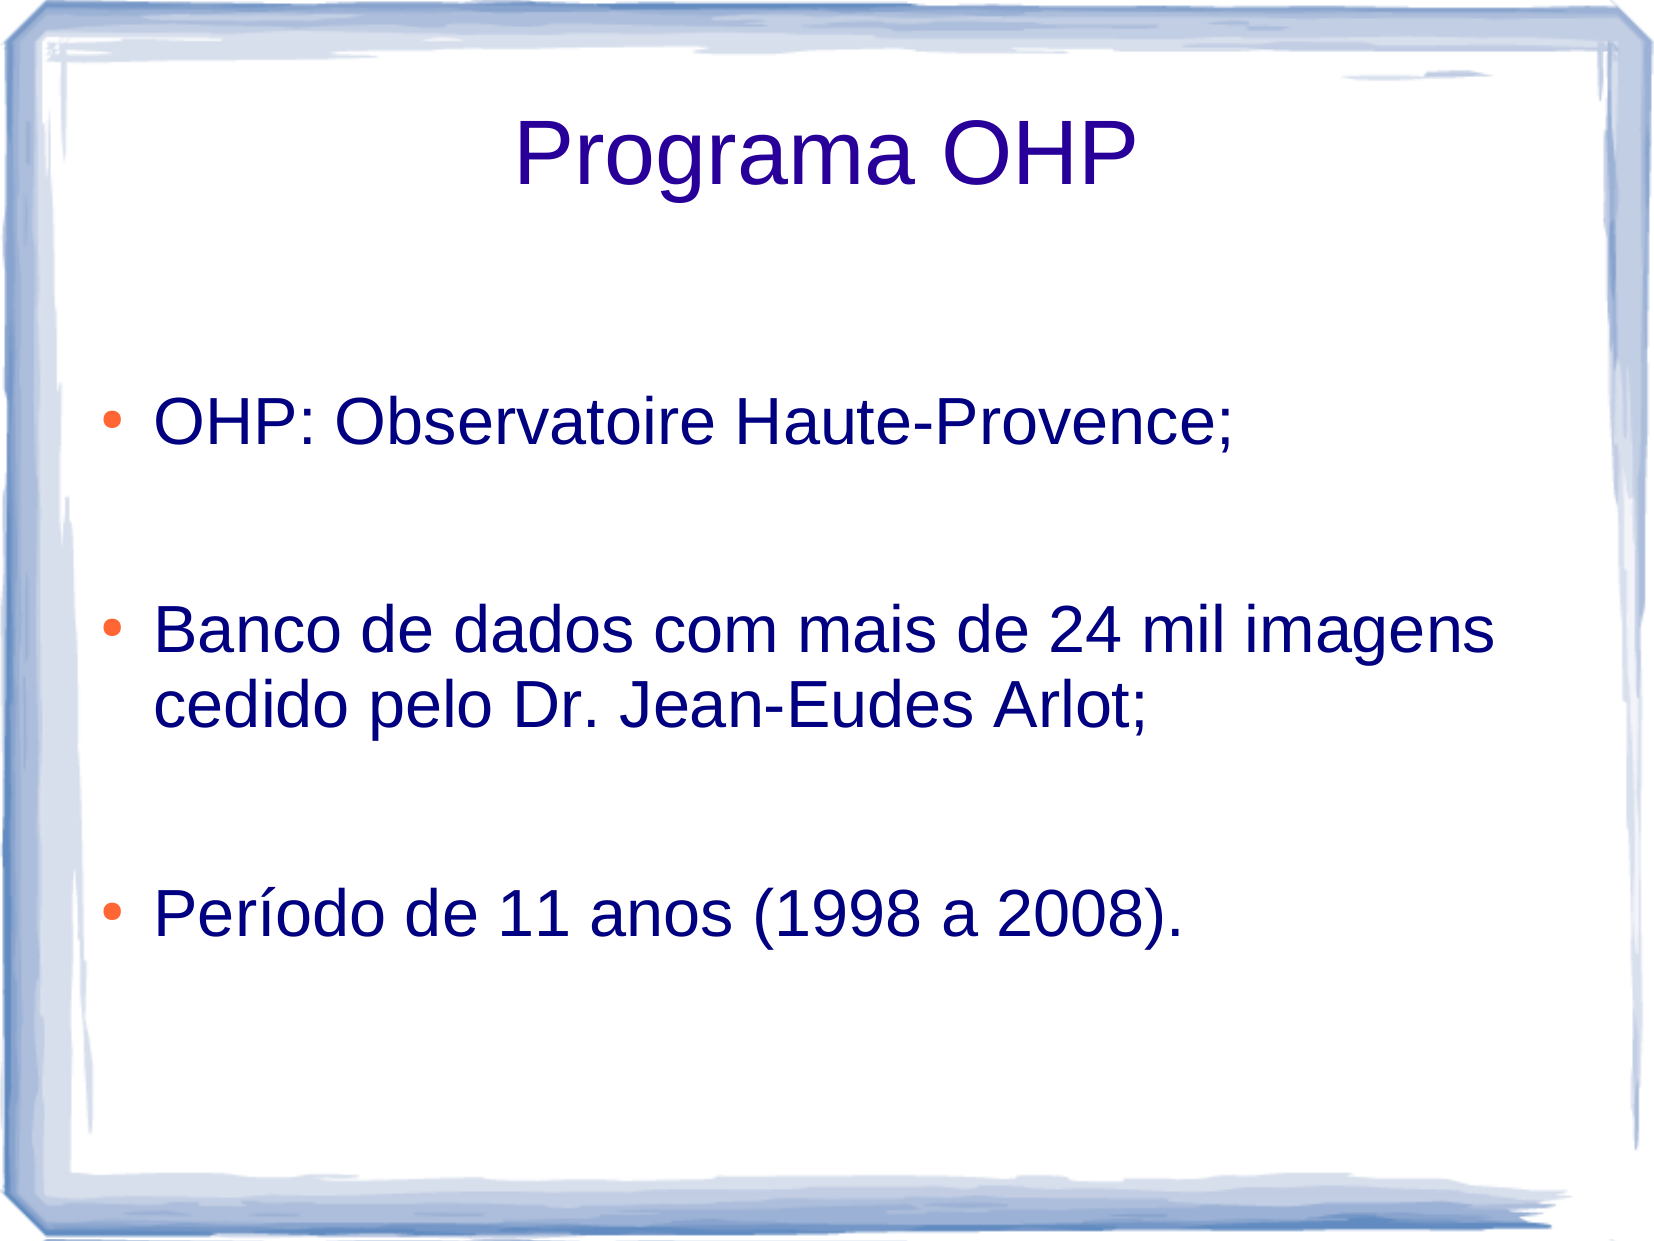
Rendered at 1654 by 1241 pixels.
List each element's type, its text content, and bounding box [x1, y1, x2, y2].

list OHP: Observatoire Haute-Provence; Banco de dados com mais de 24 mil imagens cedido pelo Dr. Jean-Eudes Arlot; Período de 11 anos (1998 a 2008). [82, 383, 1571, 1093]
title Programa OHP [82, 49, 1571, 257]
picture [0, 0, 1654, 1241]
